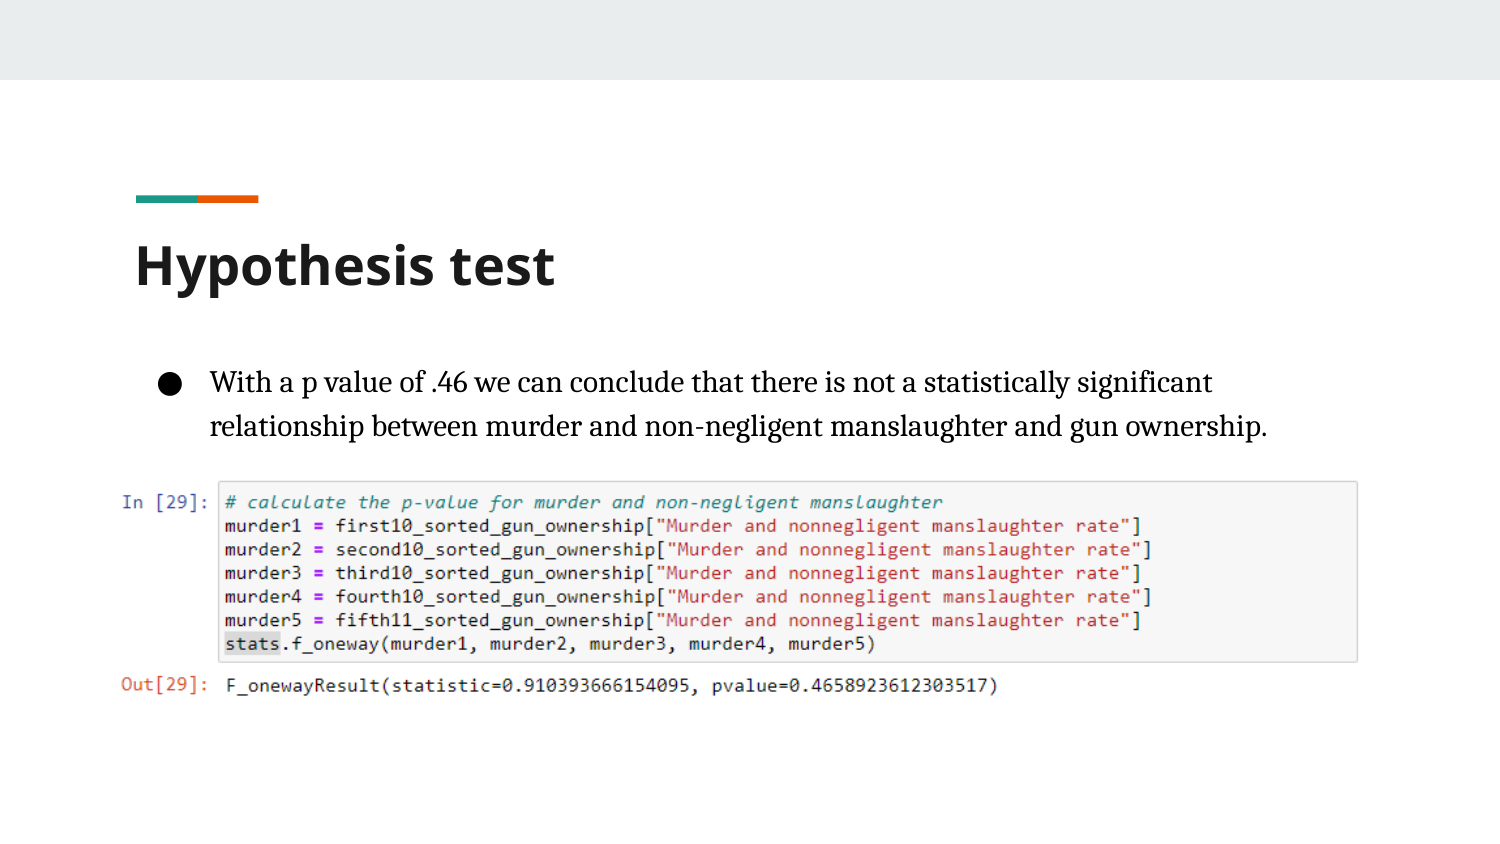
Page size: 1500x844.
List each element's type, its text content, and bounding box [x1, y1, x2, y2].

picture [119, 477, 1366, 701]
title Hypothesis test [119, 216, 1381, 305]
list With a p value of .46 we can conclude that there is not a statistically significant relationship between murder and non-negligent manslaughter and gun ownership. [119, 341, 1381, 460]
